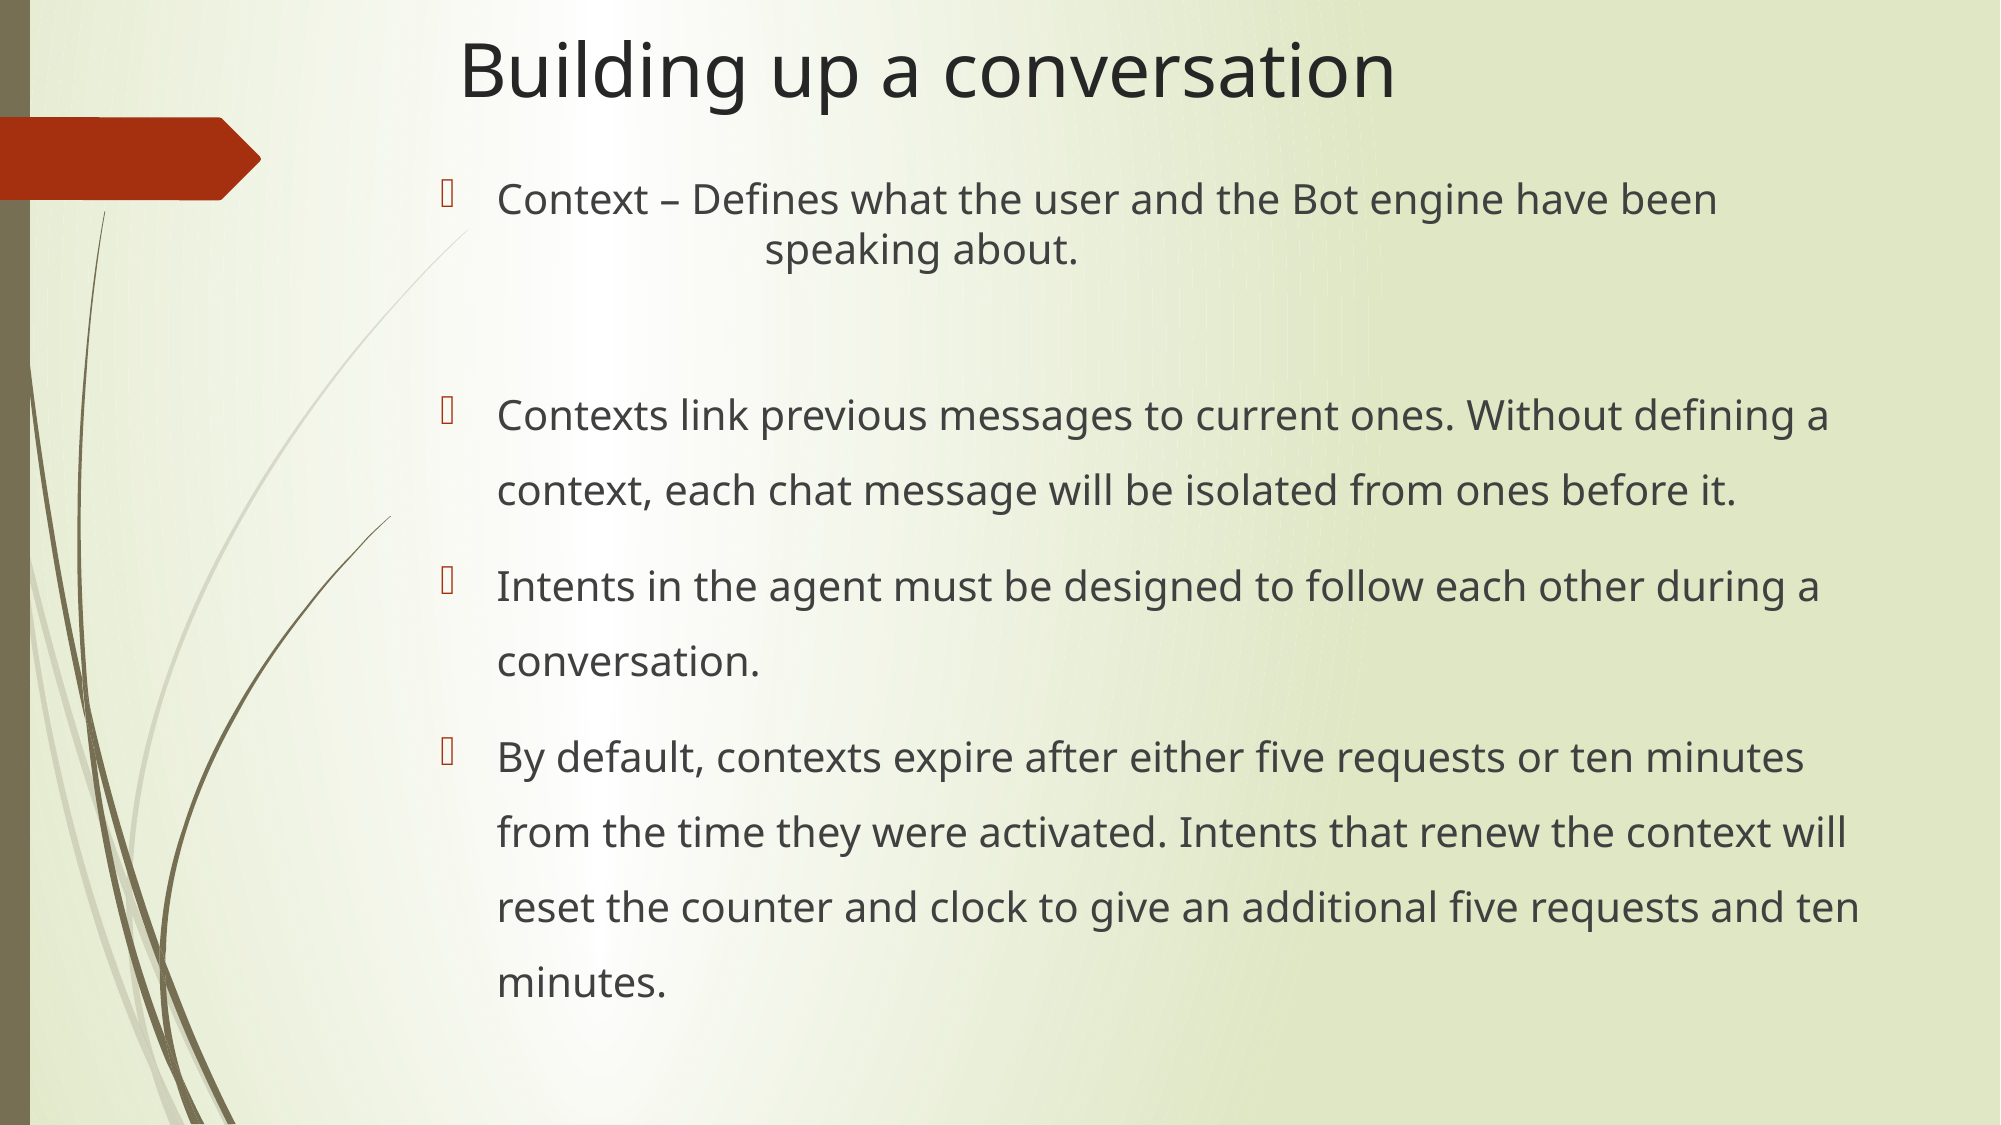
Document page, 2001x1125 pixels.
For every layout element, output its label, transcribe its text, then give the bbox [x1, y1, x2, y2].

title Building up a conversation [443, 14, 1906, 225]
list Context – Defines what the user and the Bot engine have been speaking about. Contexts link previous messages to current ones. Without defining a context, each chat message will be isolated from ones before it. Intents in the agent must be designed to follow each other during a conversation. By default, contexts expire after either five requests or ten minutes from the time they were activated. Intents that renew the context will reset the counter and clock to give an additional five requests and ten minutes. [425, 164, 1888, 1023]
